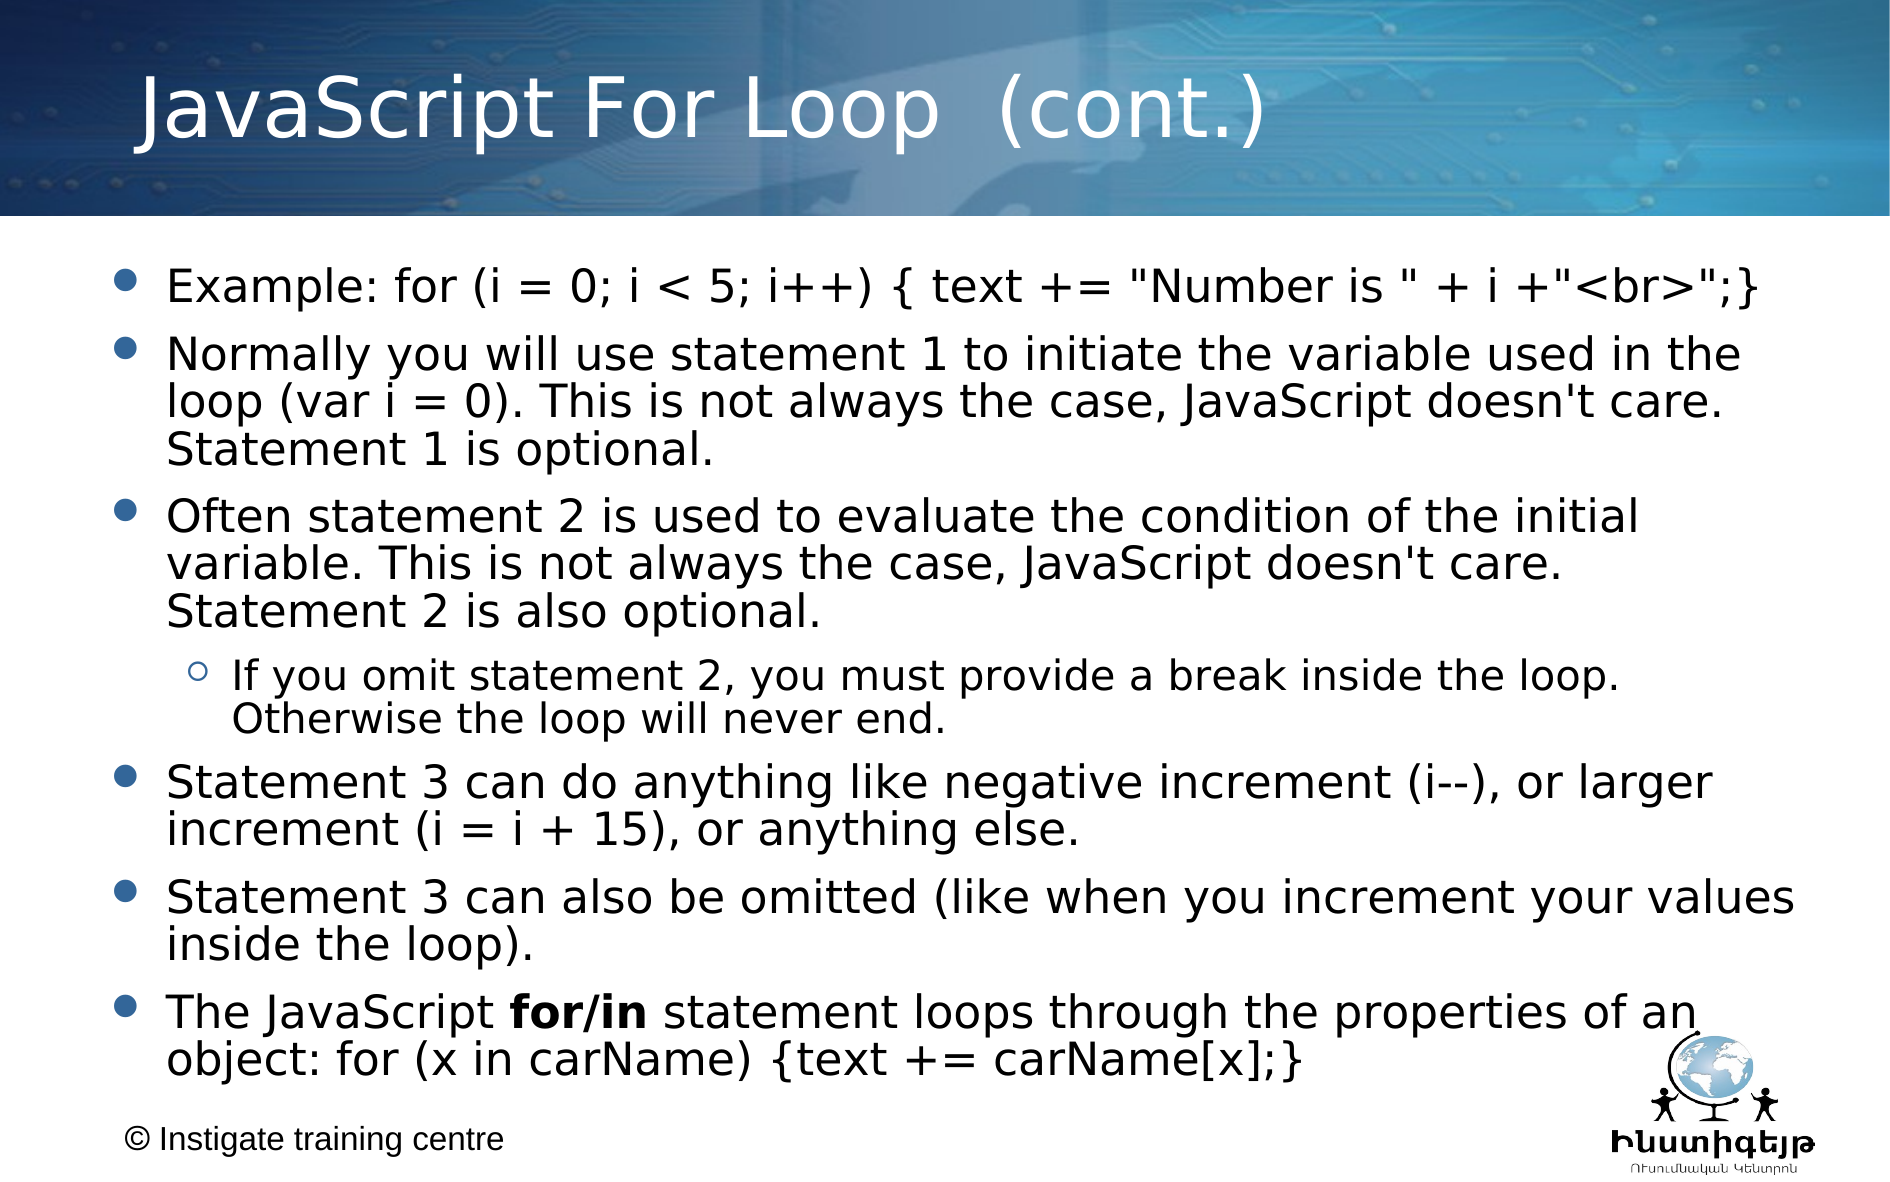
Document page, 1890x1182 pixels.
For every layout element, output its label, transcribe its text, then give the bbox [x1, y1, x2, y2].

picture [0, 0, 1890, 216]
list Example: for (i = 0; i < 5; i++) { text += "Number is " + i +"<br>";} Normally you will use statement 1 to initiate the variable used in the loop (var i = 0). This is not always the case, JavaScript doesn't care. Statement 1 is optional. Often statement 2 is used to evaluate the condition of the initial variable. This is not always the case, JavaScript doesn't care. Statement 2 is also optional. If you omit statement 2, you must provide a break inside the loop. Otherwise the loop will never end. Statement 3 can do anything like negative increment (i--), or larger increment (i = i + 15), or anything else. Statement 3 can also be omitted (like when you increment your values inside the loop). The JavaScript for/in statement loops through the properties of an object: for (x in carName) {text += carName[x];} [110, 264, 1801, 295]
picture [1612, 1030, 1815, 1175]
